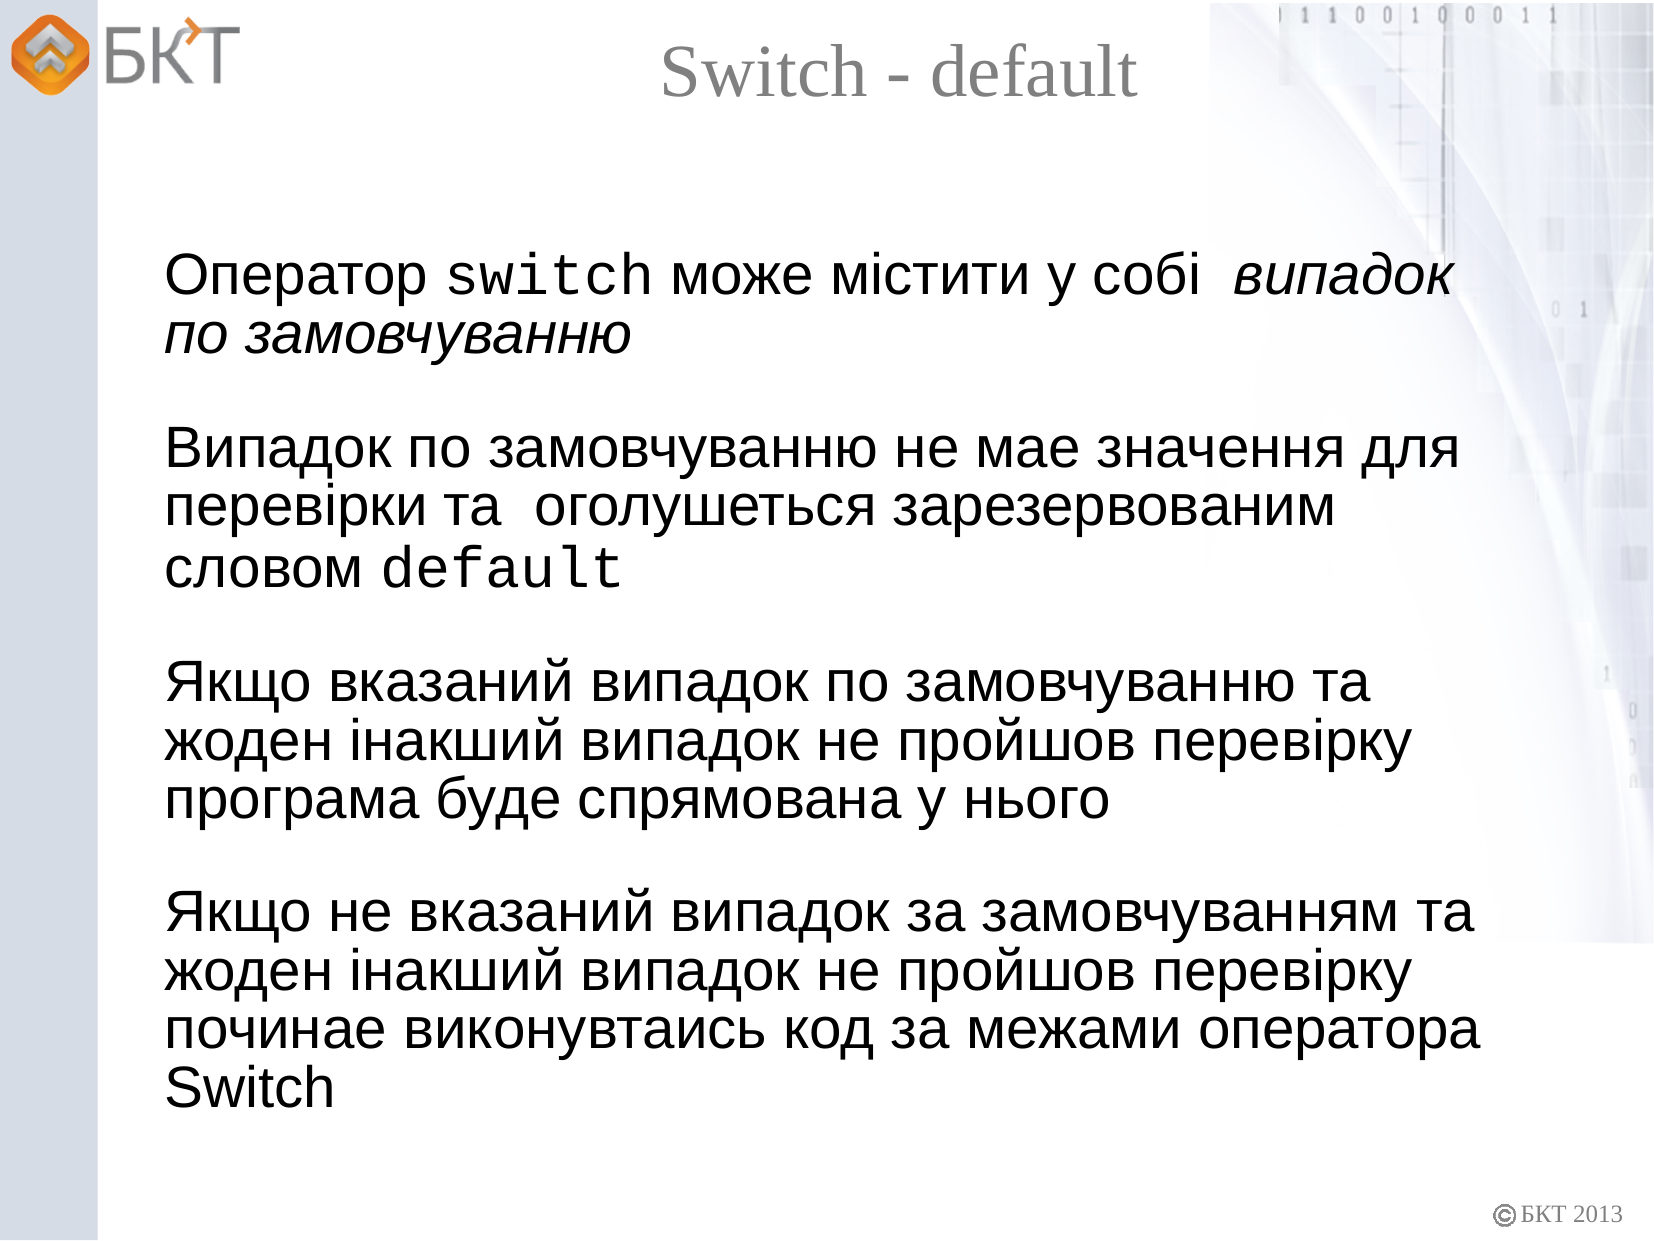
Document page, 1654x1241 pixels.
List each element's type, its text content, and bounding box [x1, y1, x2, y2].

text_box Оператор switch може містити у собі випадок по замовчуванню Випадок по замовчуванню не мае значення для перевірки та оголушеться зарезервованим словом default Якщо вказаний випадок по замовчуванню та жоден інакший випадок не пройшов перевірку програма буде спрямована у нього Якщо не вказаний випадок за замовчуванням та жоден інакший випадок не пройшов перевірку починае виконувтаись код за межами оператора Switch [150, 236, 1531, 1134]
picture [1493, 1199, 1500, 1231]
picture [4, 9, 250, 97]
text_box [0, 0, 98, 1241]
text_box БКТ 2013 [1500, 1195, 1651, 1241]
text_box Switch - default [645, 22, 1201, 121]
picture [1095, 3, 1654, 1129]
